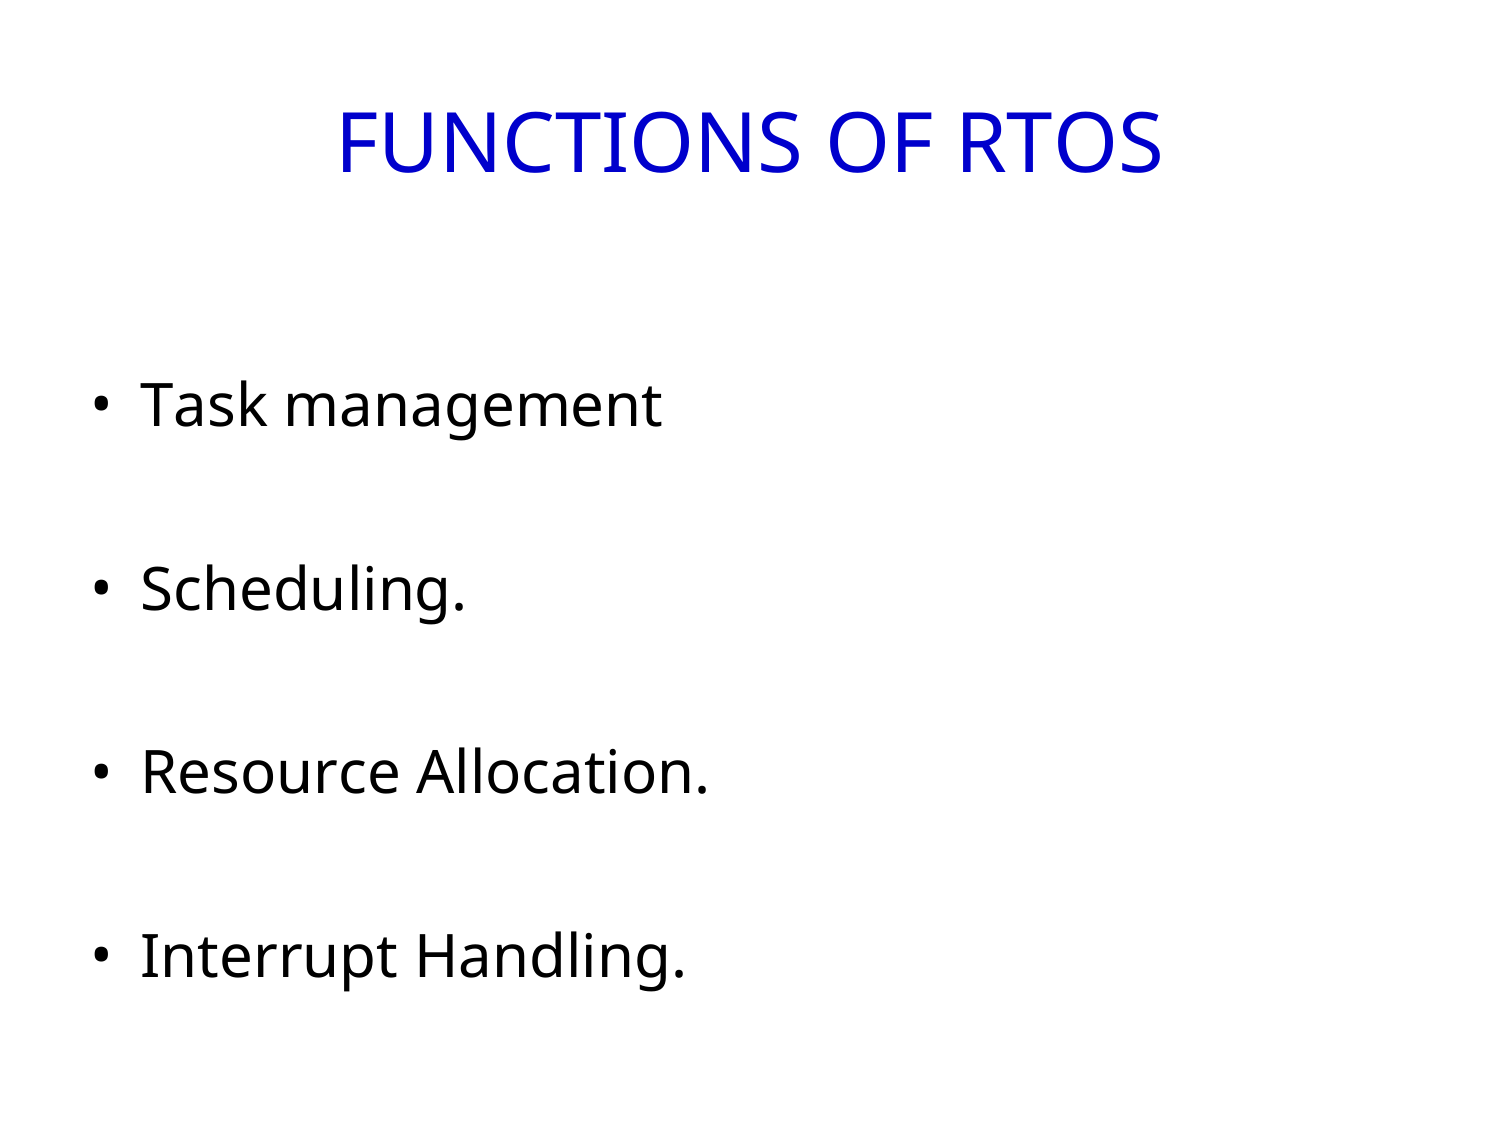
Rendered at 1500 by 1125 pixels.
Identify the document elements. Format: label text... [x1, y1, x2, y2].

list Task management Scheduling. Resource Allocation. Interrupt Handling. [75, 262, 1426, 1005]
title FUNCTIONS OF RTOS [75, 45, 1426, 233]
